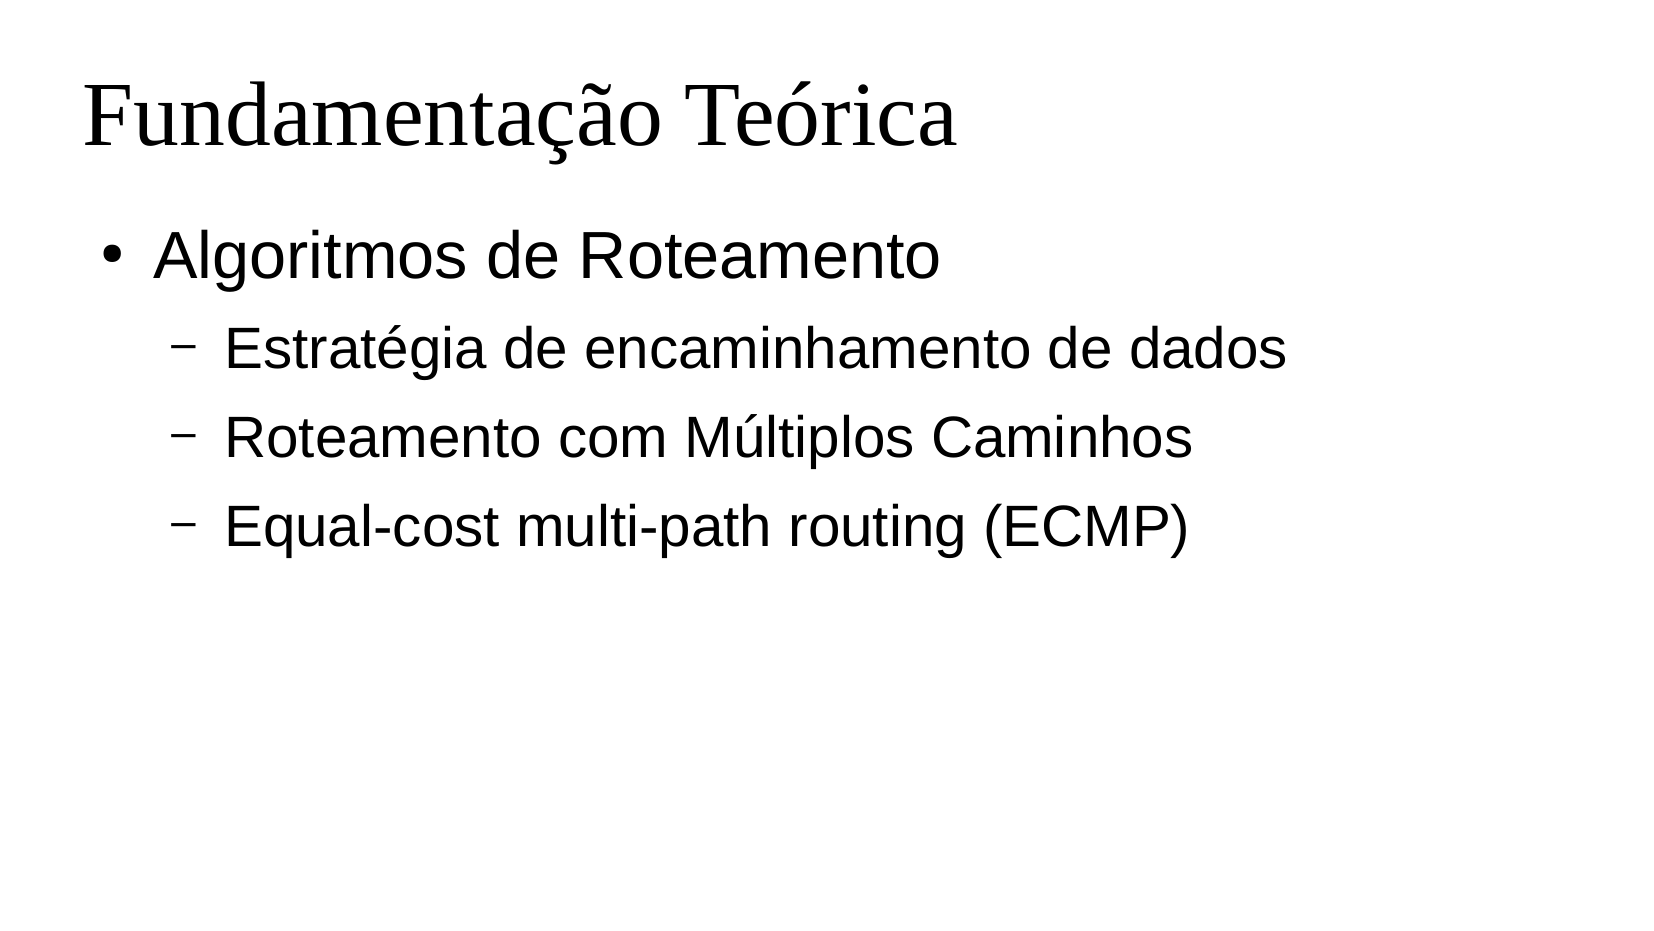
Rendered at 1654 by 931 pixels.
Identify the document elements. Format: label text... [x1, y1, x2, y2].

title Fundamentação Teórica [82, 37, 1571, 193]
list Algoritmos de Roteamento Estratégia de encaminhamento de dados Roteamento com Múltiplos Caminhos Equal-cost multi-path routing (ECMP) [82, 217, 1571, 758]
